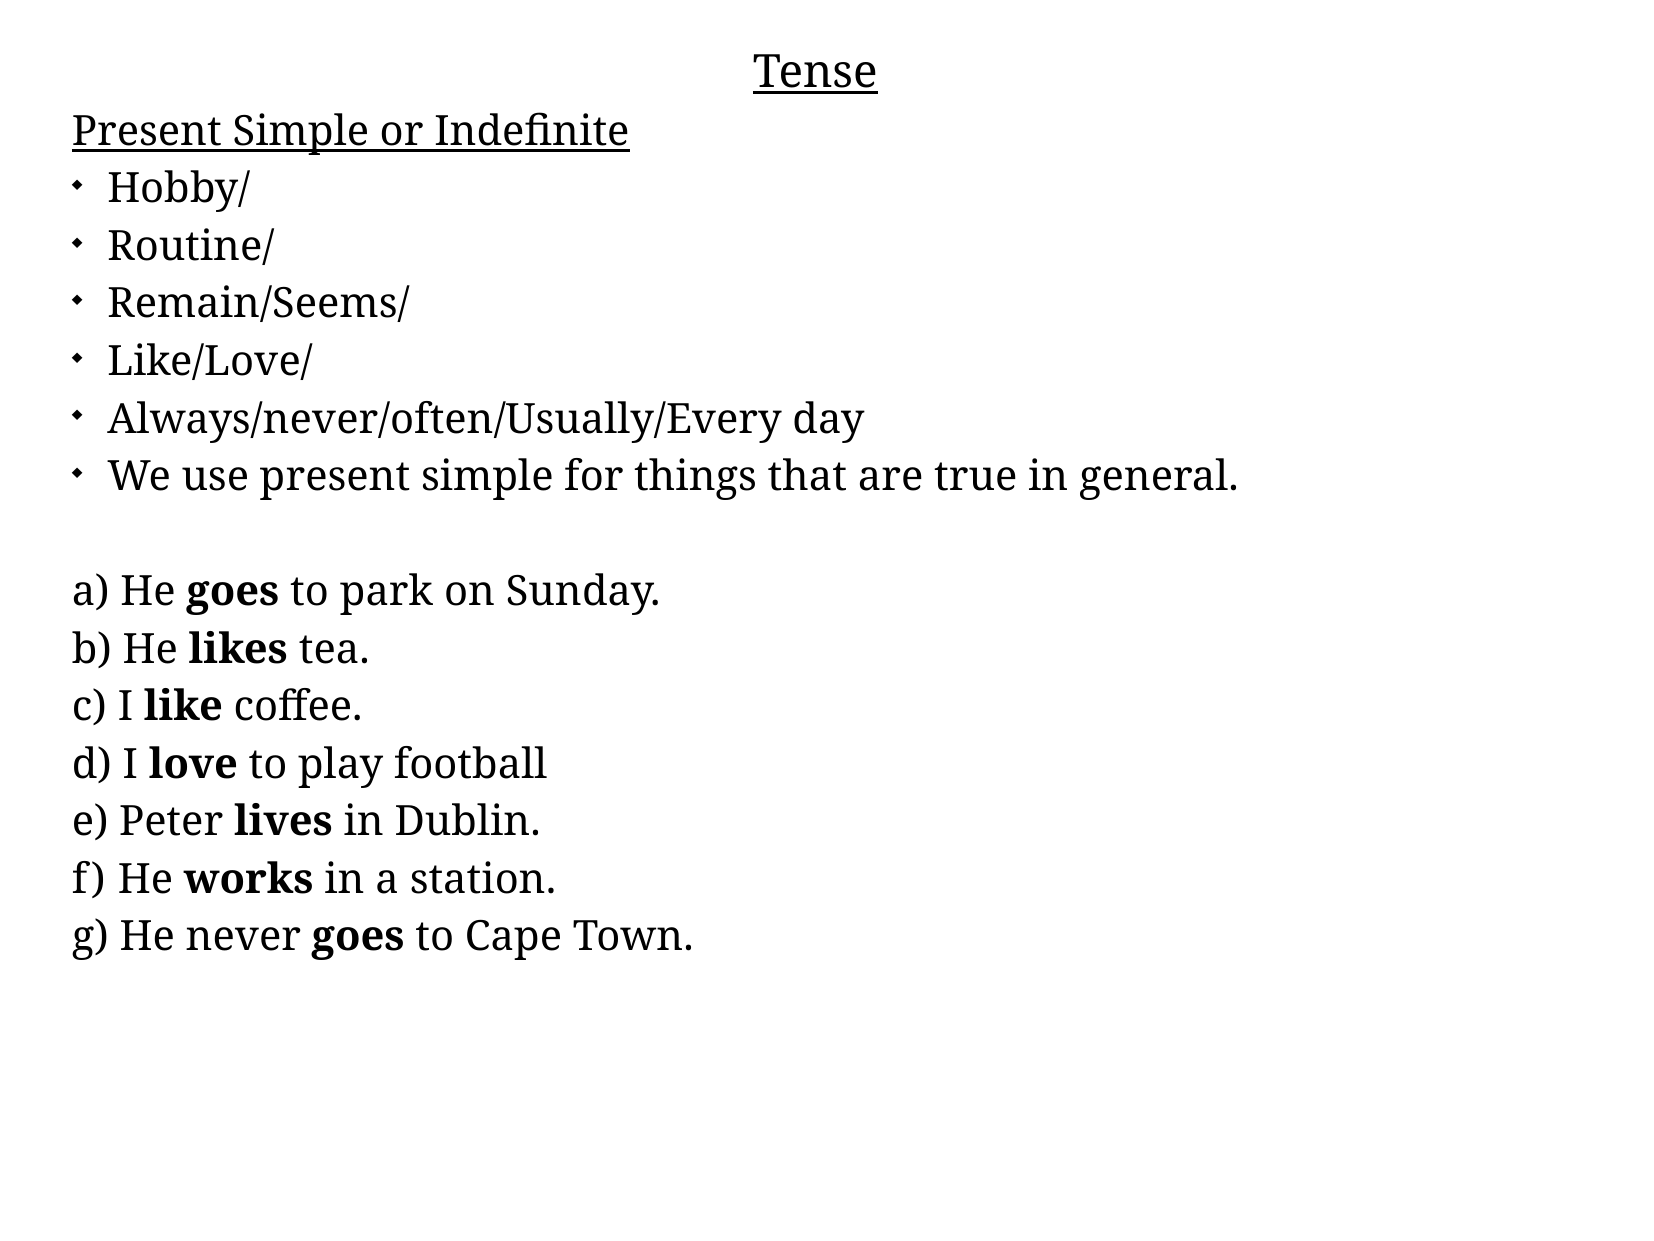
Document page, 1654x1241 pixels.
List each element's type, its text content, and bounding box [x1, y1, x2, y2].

text_box Tense Present Simple or Indefinite Hobby/ Routine/ Remain/Seems/ Like/Love/ Always/never/often/Usually/Every day We use present simple for things that are true in general. He goes to park on Sunday. He likes tea. I like coffee. I love to play football Peter lives in Dublin. He works in a station. He never goes to Cape Town. [71, 31, 1560, 1140]
